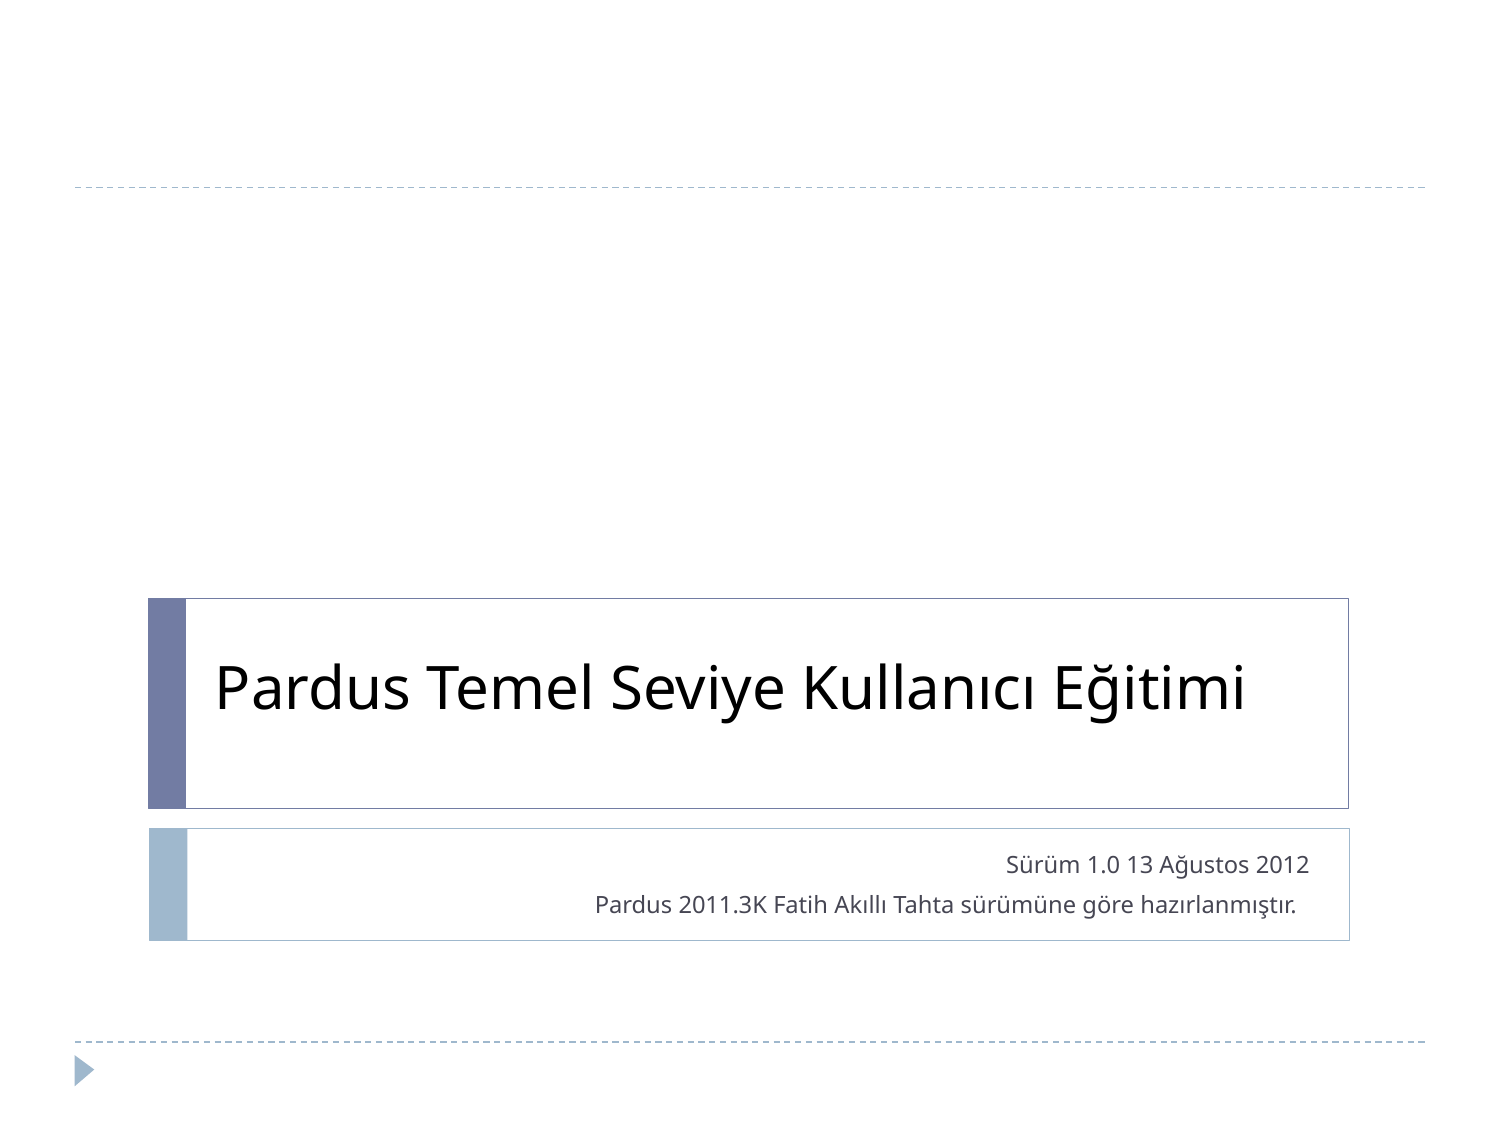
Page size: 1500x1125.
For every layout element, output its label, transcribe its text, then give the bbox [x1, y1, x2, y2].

title Pardus Temel Seviye Kullanıcı Eğitimi [200, 637, 1325, 800]
subtitle Sürüm 1.0 13 Ağustos 2012 Pardus 2011.3K Fatih Akıllı Tahta sürümüne göre hazırlanmıştır. [200, 840, 1325, 929]
